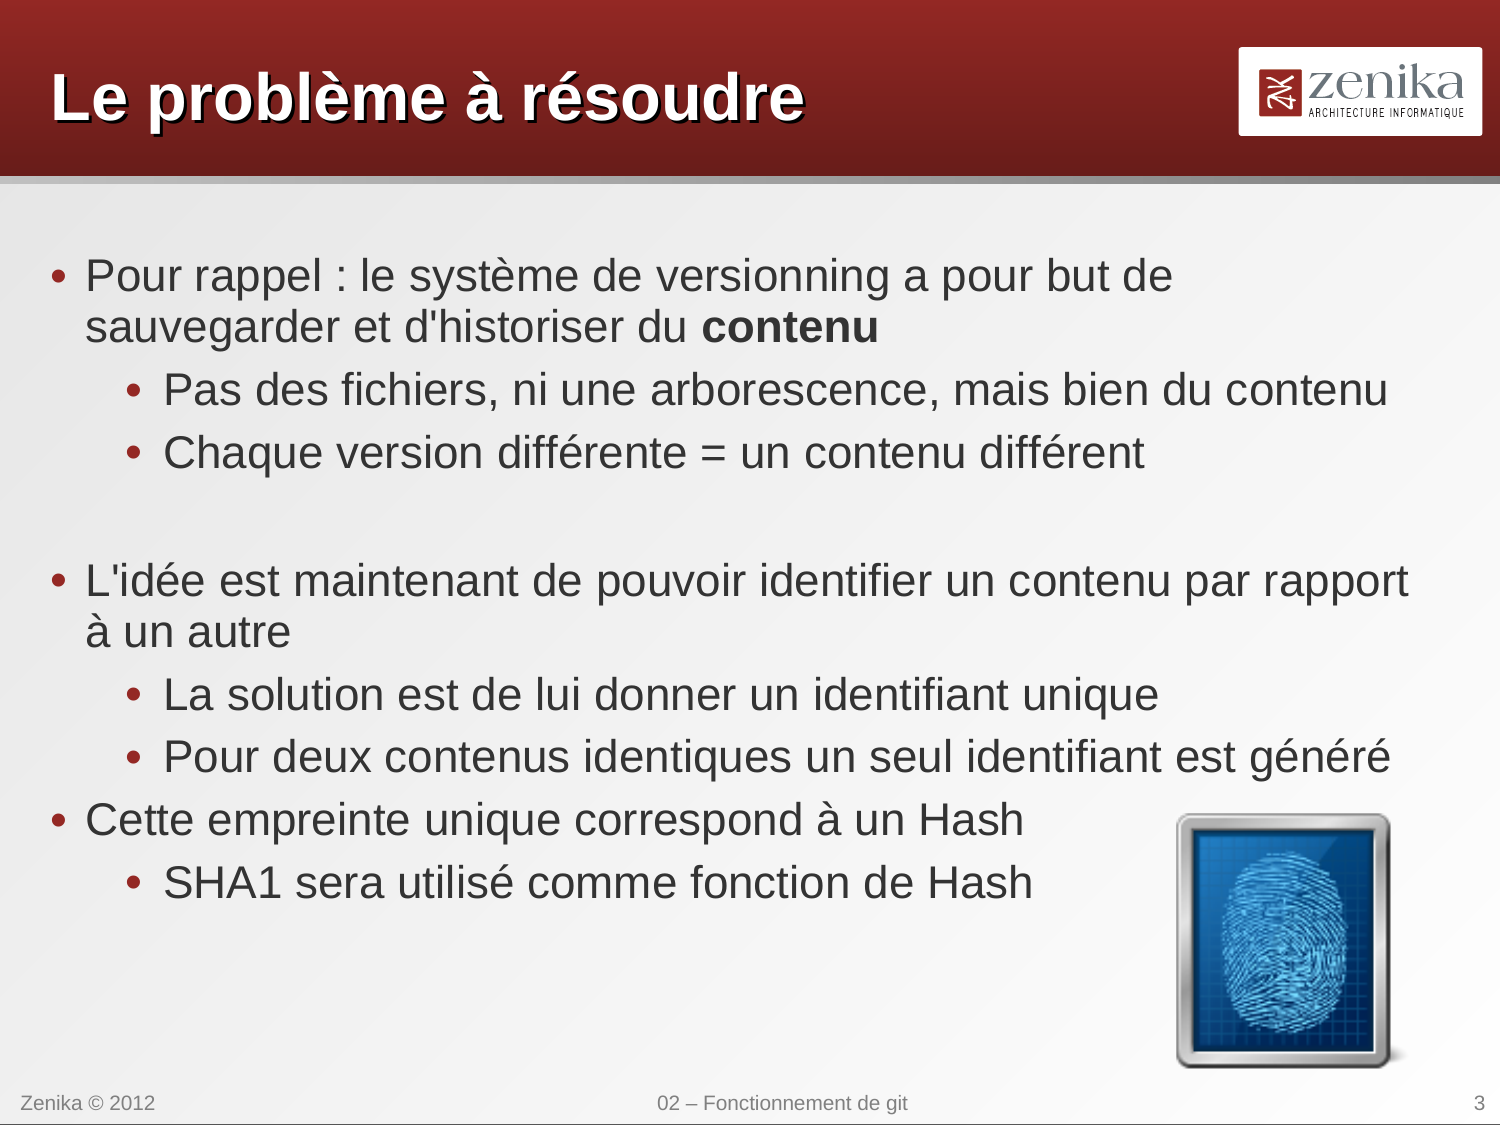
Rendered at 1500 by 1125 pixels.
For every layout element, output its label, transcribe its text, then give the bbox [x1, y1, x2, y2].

title Le problème à résoudre [50, 15, 1206, 180]
picture [1257, 58, 1464, 125]
picture [1150, 808, 1418, 1075]
list Pour rappel : le système de versionning a pour but de sauvegarder et d'historiser du contenu Pas des fichiers, ni une arborescence, mais bien du contenu Chaque version différente = un contenu différent L'idée est maintenant de pouvoir identifier un contenu par rapport à un autre La solution est de lui donner un identifiant unique Pour deux contenus identiques un seul identifiant est généré Cette empreinte unique correspond à un Hash SHA1 sera utilisé comme fonction de Hash [50, 249, 1435, 1079]
